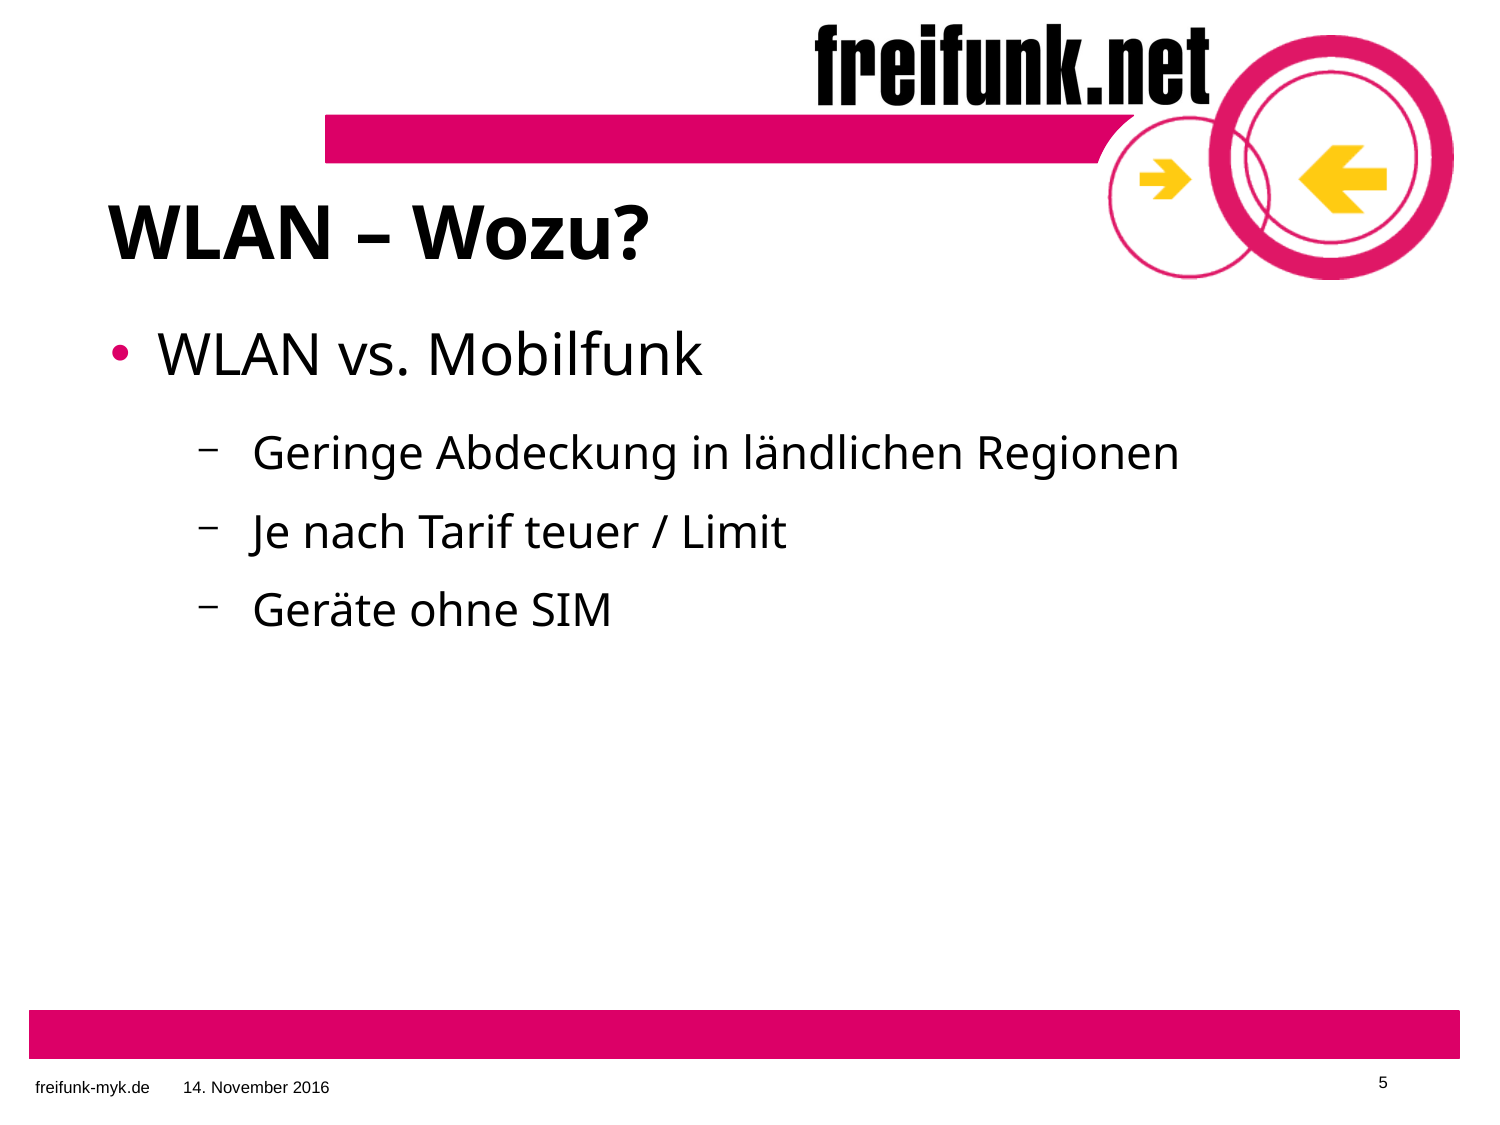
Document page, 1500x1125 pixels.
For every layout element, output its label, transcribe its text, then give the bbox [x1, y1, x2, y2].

list WLAN vs. Mobilfunk Geringe Abdeckung in ländlichen Regionen Je nach Tarif teuer / Limit Geräte ohne SIM [110, 312, 1392, 1000]
title WLAN – Wozu? [108, 158, 1255, 301]
picture [816, 24, 1454, 280]
